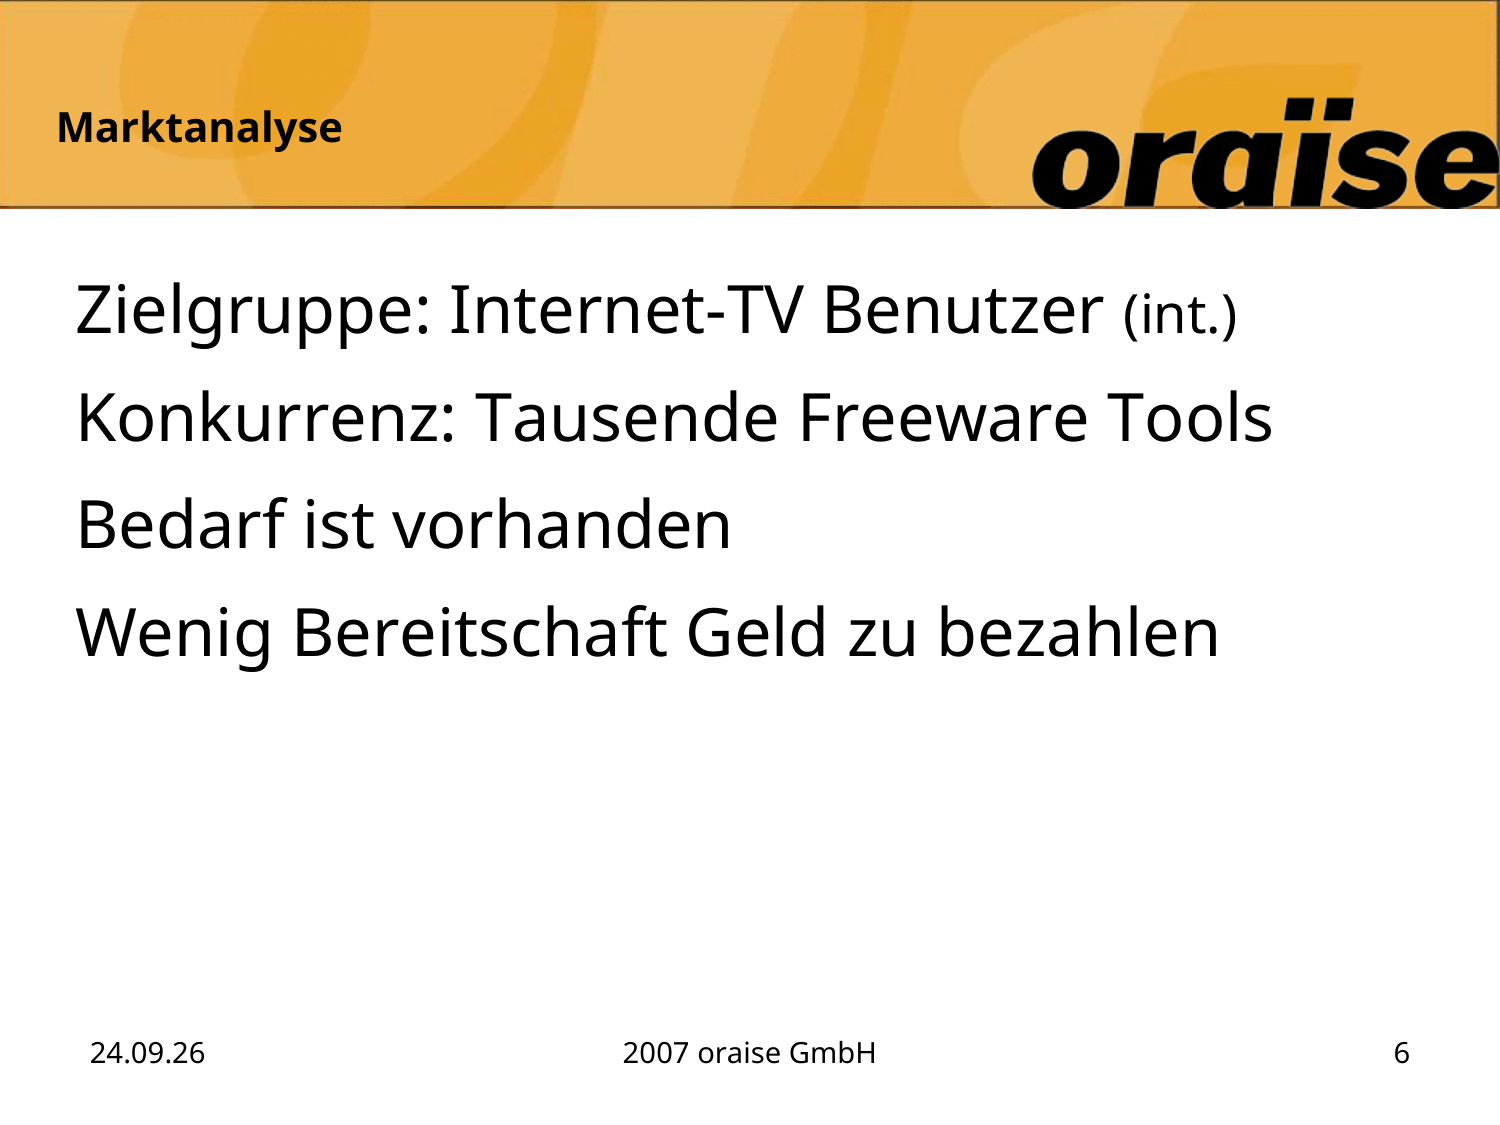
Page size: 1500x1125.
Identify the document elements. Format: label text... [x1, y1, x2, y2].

text_box Marktanalyse [41, 90, 975, 163]
picture [1032, 97, 1500, 209]
list Zielgruppe: Internet-TV Benutzer (int.) Konkurrenz: Tausende Freeware Tools Bedarf ist vorhanden Wenig Bereitschaft Geld zu bezahlen [75, 262, 1426, 991]
chart [0, 0, 1500, 209]
